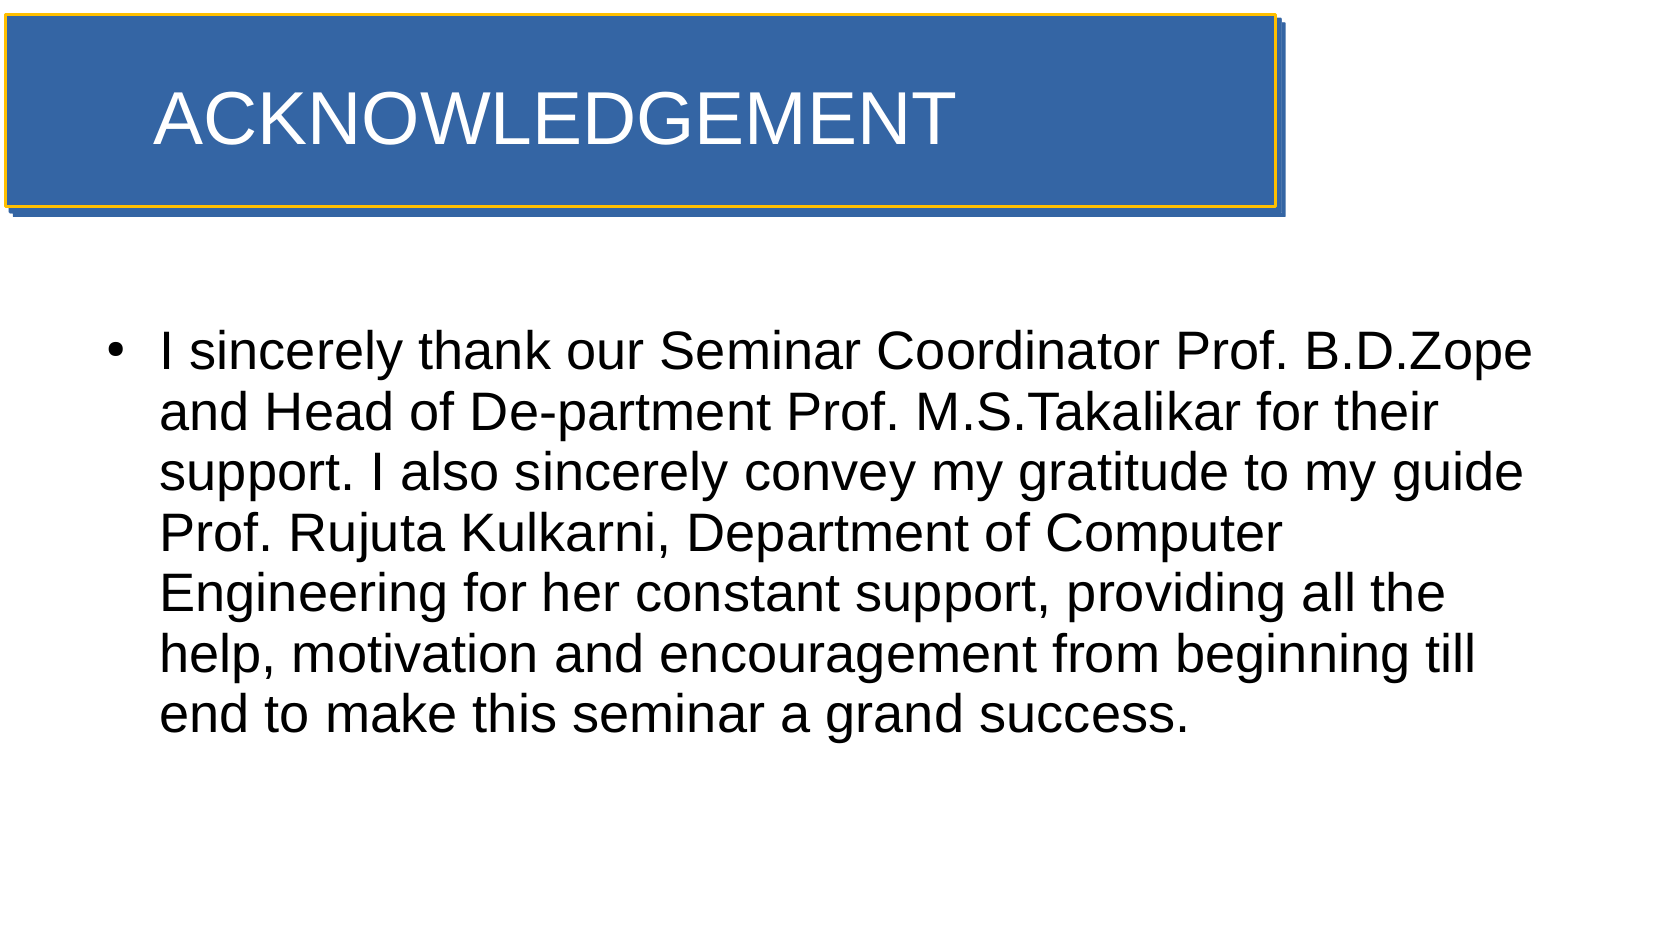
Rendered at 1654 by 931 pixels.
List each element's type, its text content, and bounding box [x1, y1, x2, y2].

title ACKNOWLEDGEMENT [82, 44, 1235, 192]
list I sincerely thank our Seminar Coordinator Prof. B.D.Zope and Head of De-partment Prof. M.S.Takalikar for their support. I also sincerely convey my gratitude to my guide Prof. Rujuta Kulkarni, Department of Computer Engineering for her constant support, providing all the help, motivation and encouragement from beginning till end to make this seminar a grand success. [88, 236, 1565, 798]
